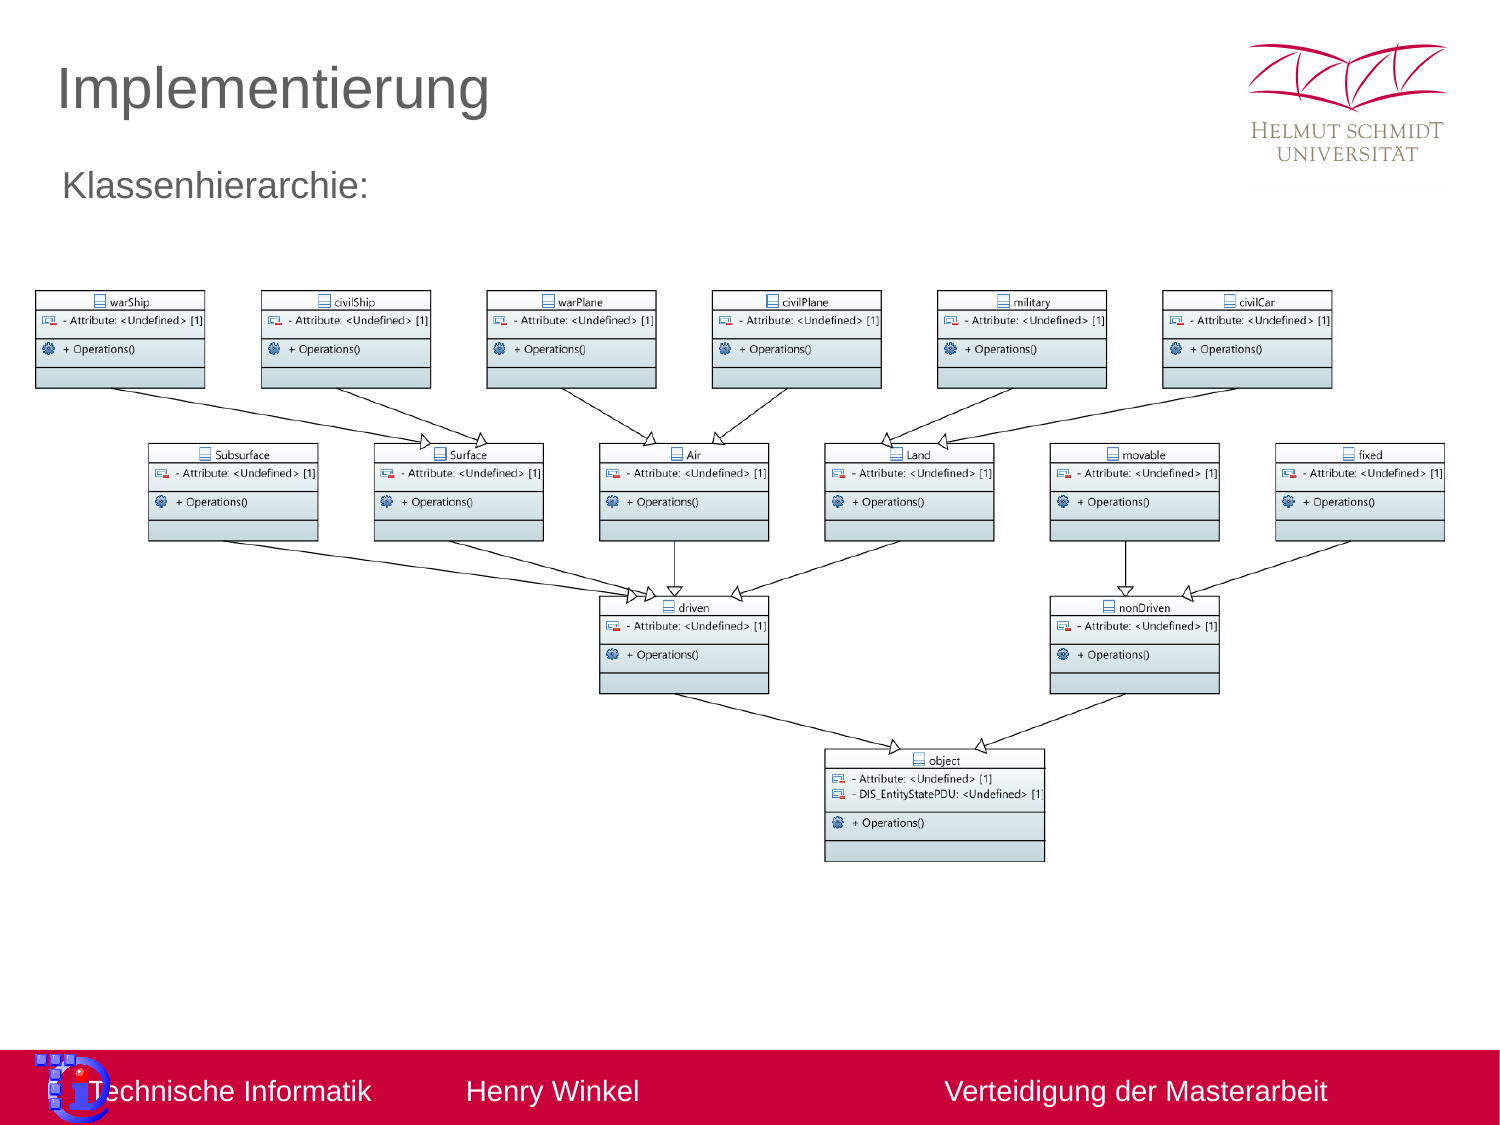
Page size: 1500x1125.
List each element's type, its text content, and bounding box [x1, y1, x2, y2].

picture [35, 290, 1445, 862]
text_box Klassenhierarchie: [47, 153, 414, 217]
picture [1244, 38, 1451, 189]
text_box Implementierung [41, 42, 1223, 161]
